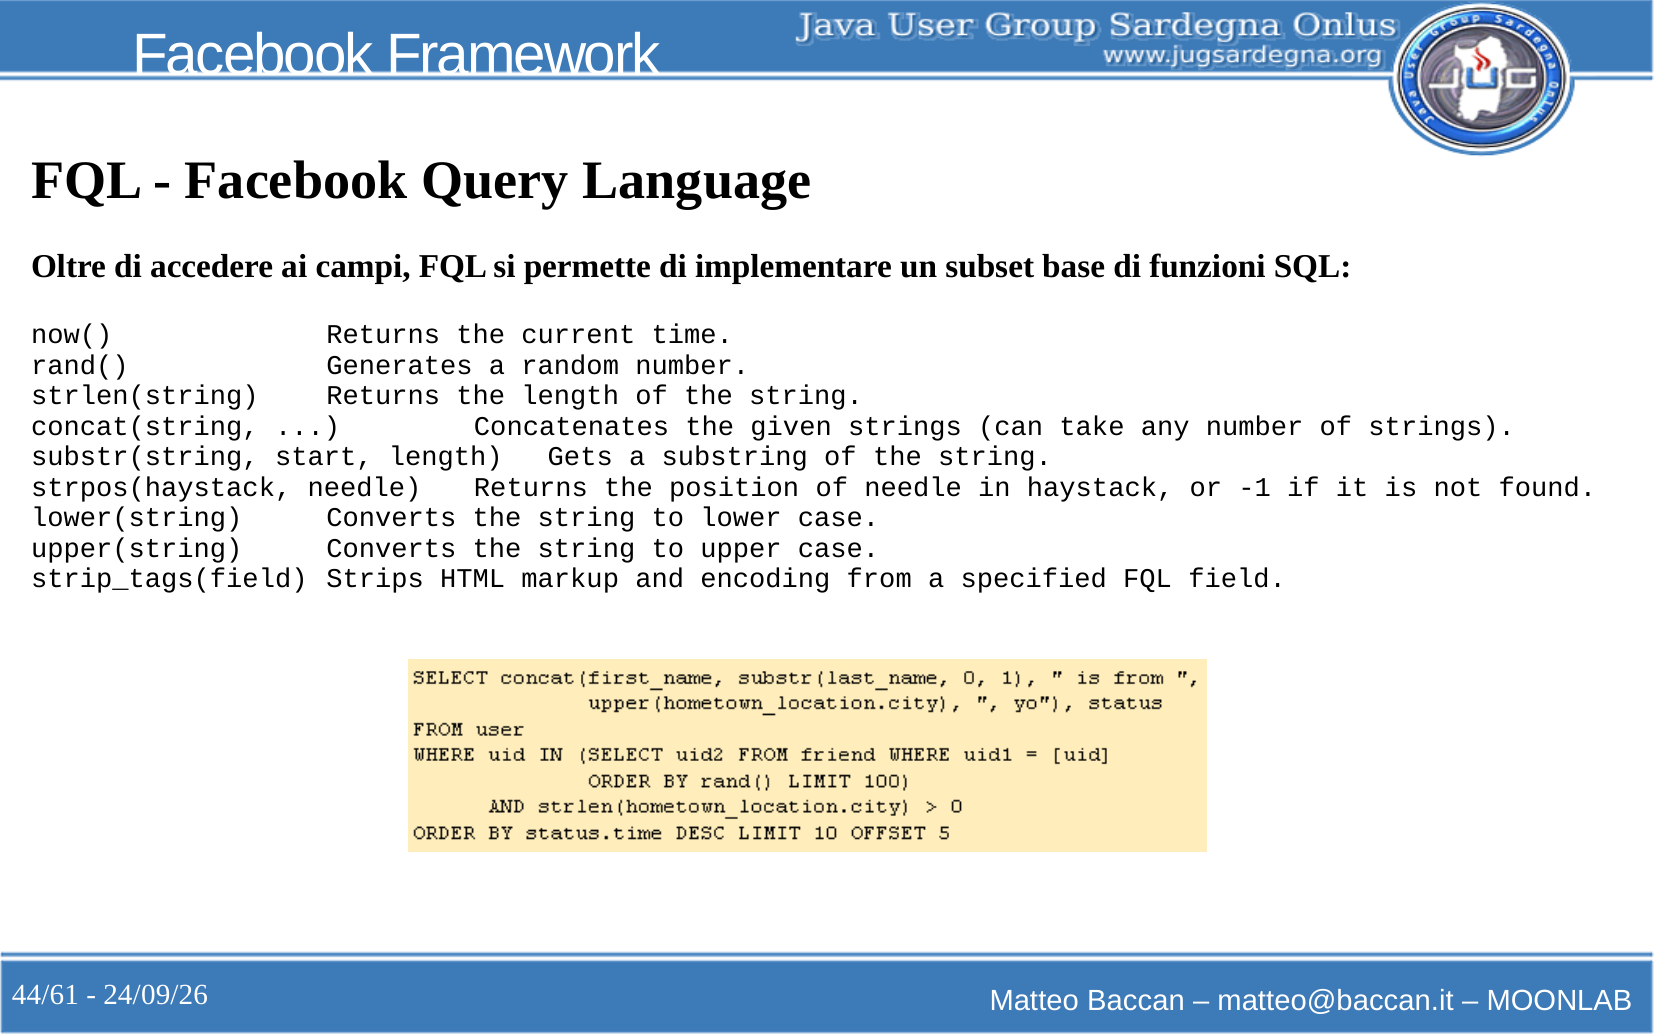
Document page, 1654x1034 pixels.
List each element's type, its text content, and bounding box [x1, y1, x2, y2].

text_box [11, 0, 1644, 1034]
picture [1644, 0, 1654, 1034]
text_box FQL - Facebook Query Language Oltre di accedere ai campi, FQL si permette di implementare un subset base di funzioni SQL: now() Returns the current time. rand() Generates a random number. strlen(string) Returns the length of the string. concat(string, ...) Concatenates the given strings (can take any number of strings). substr(string, start, length) Gets a substring of the string. strpos(haystack, needle) Returns the position of needle in haystack, or -1 if it is not found. lower(string) Converts the string to lower case. upper(string) Converts the string to upper case. strip_tags(field) Strips HTML markup and encoding from a specified FQL field. [16, 142, 1633, 924]
picture [0, 0, 11, 1034]
picture [408, 659, 1207, 852]
